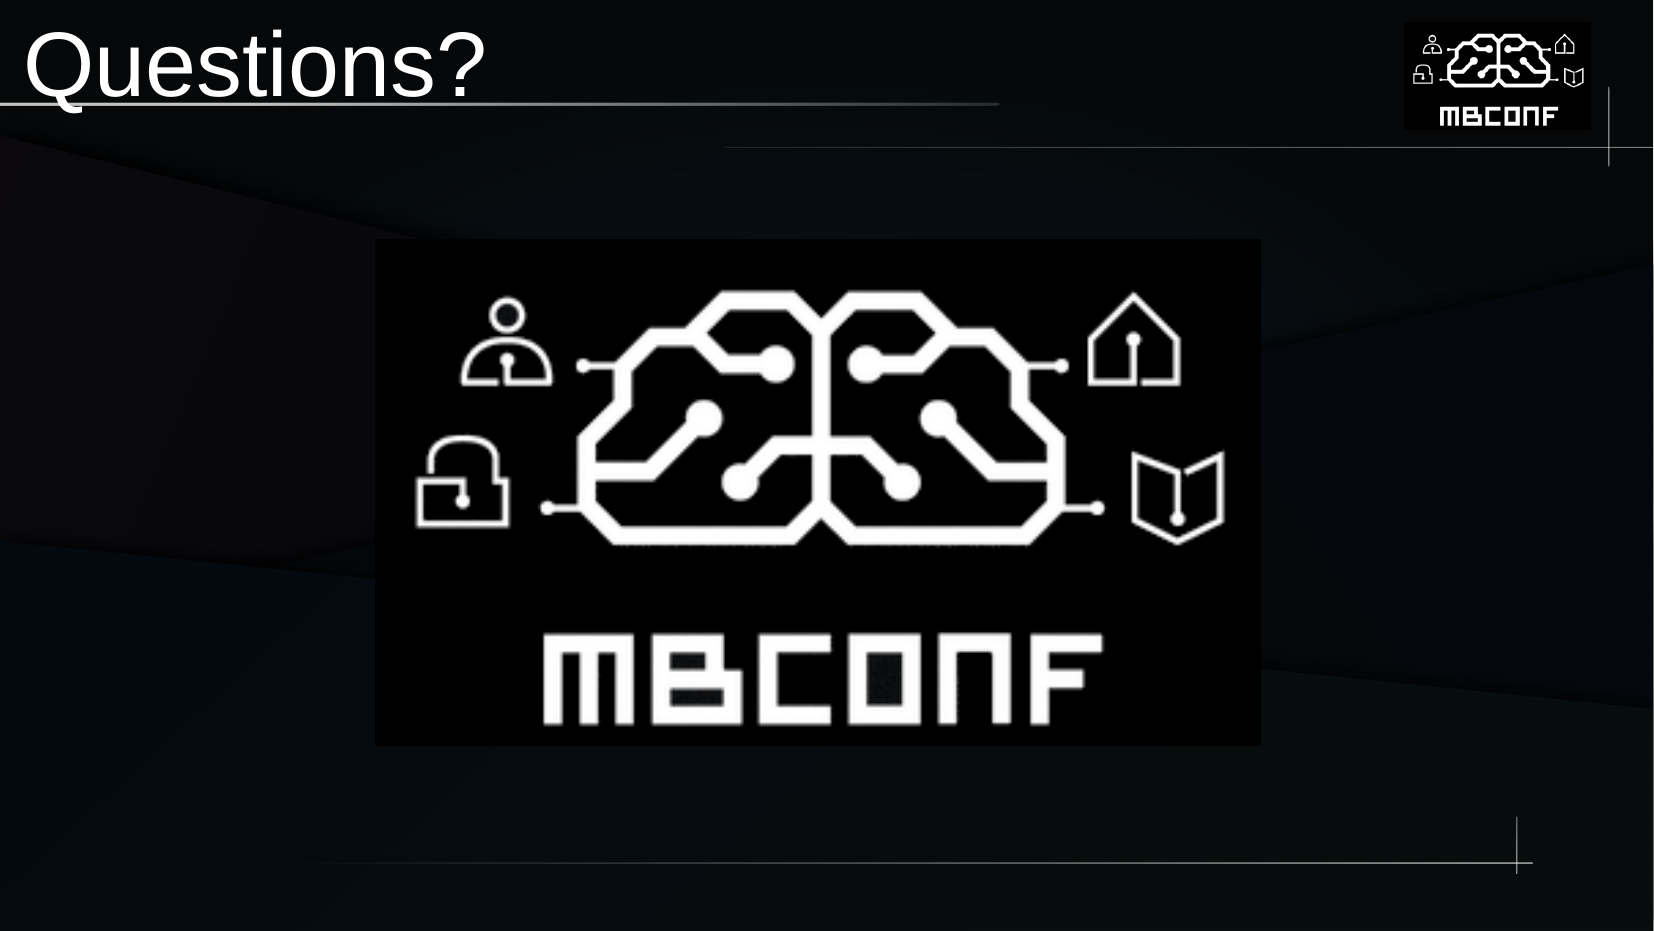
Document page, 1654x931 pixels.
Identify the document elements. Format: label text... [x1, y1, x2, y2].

title Questions? [23, 11, 1589, 119]
picture [0, 0, 1654, 931]
